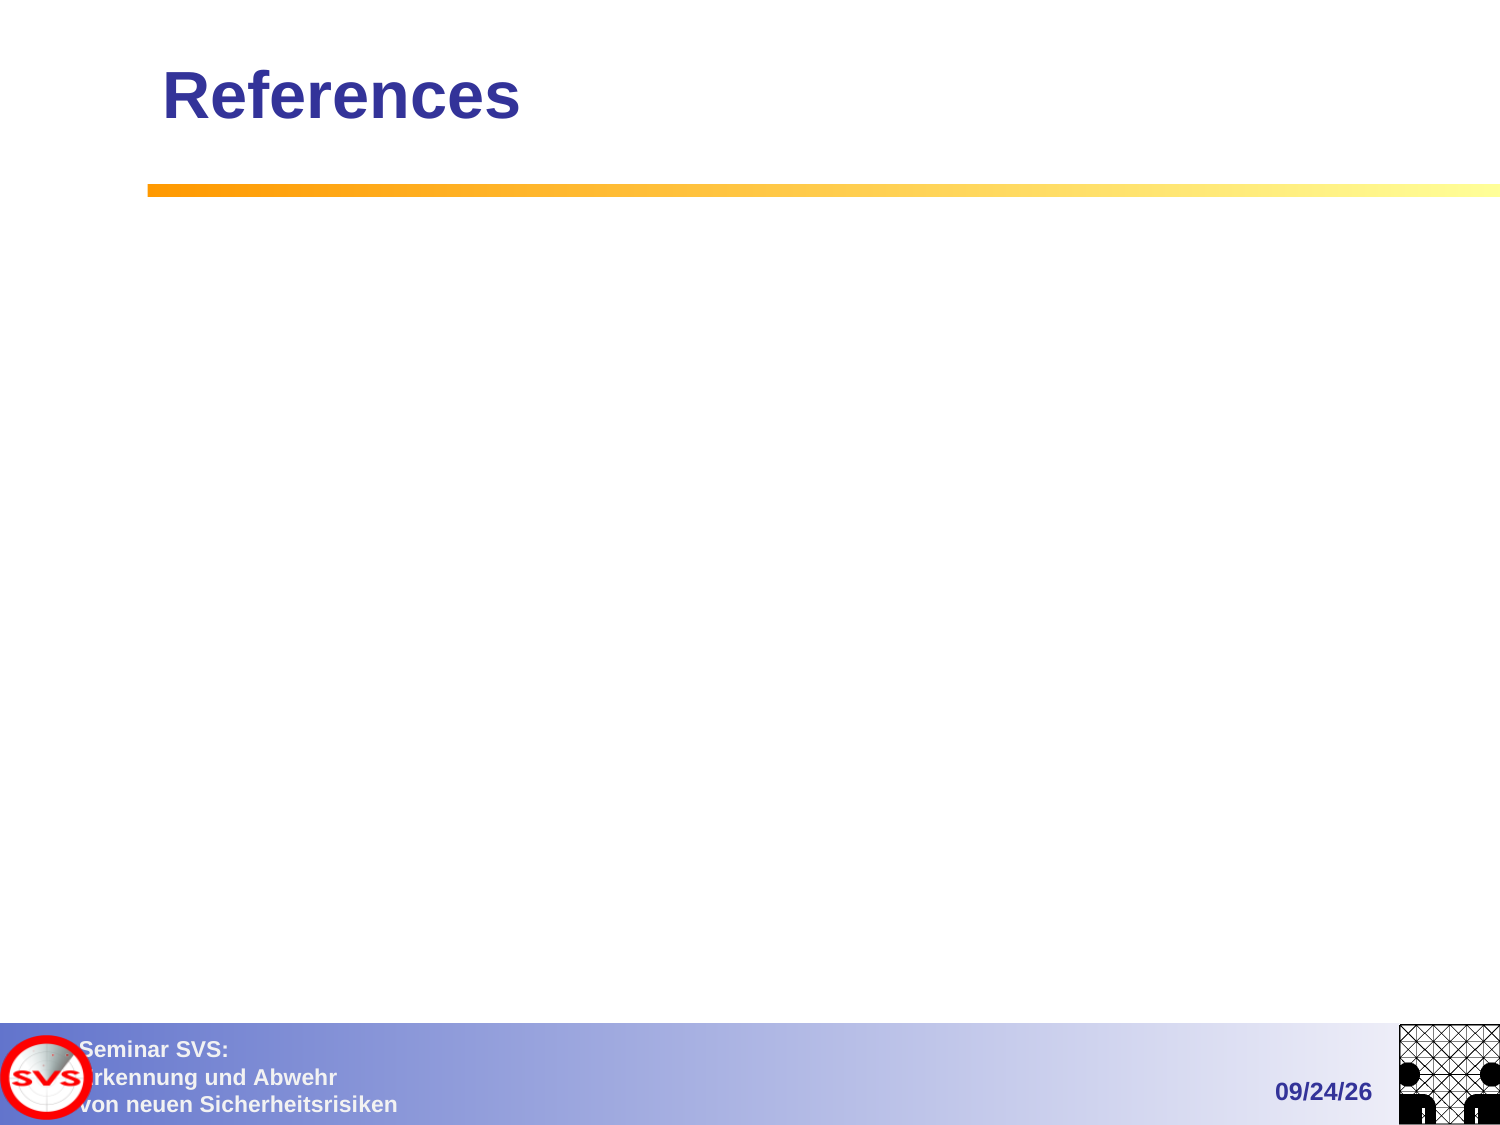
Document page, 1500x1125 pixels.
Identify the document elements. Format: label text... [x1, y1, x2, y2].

title References [147, 18, 1427, 174]
picture [0, 1035, 93, 1120]
picture [1399, 1024, 1500, 1125]
